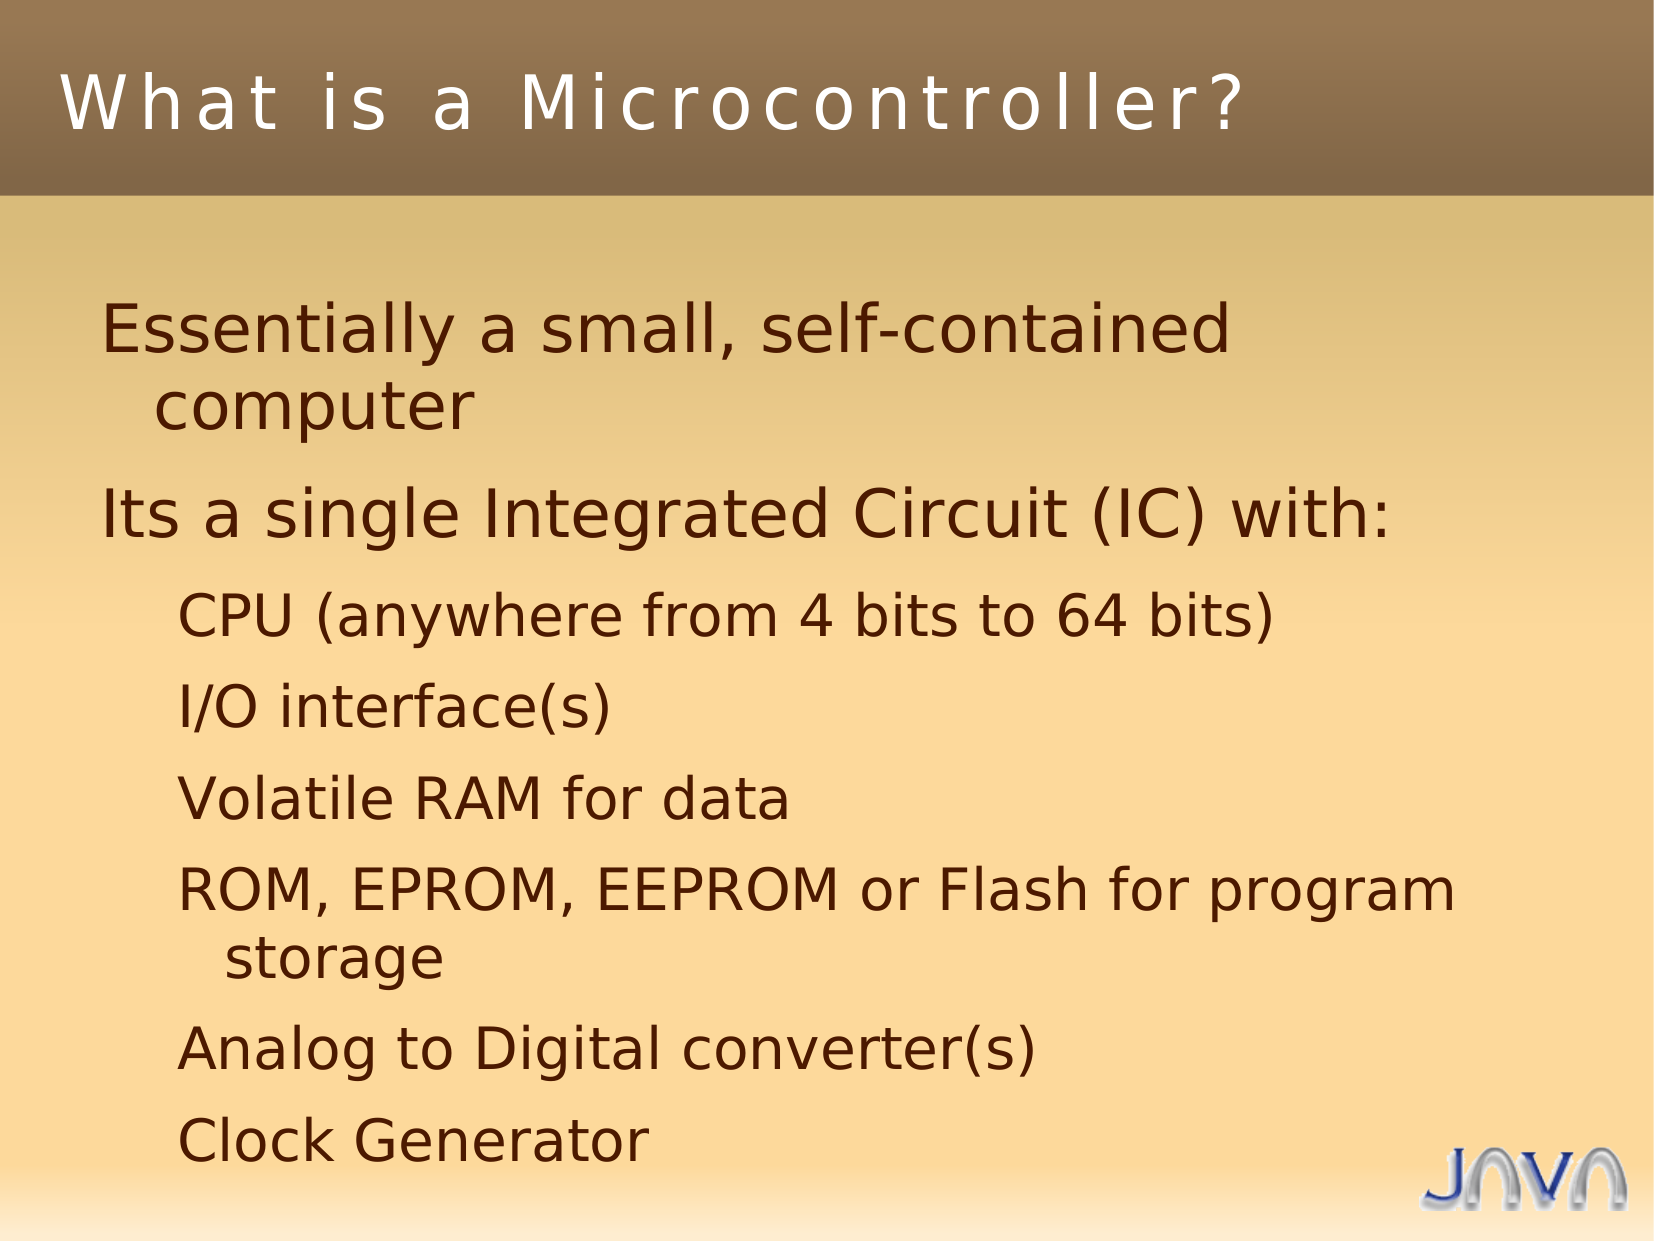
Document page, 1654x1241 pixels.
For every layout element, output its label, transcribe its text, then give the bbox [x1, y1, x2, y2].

picture [0, 0, 1654, 1241]
list Essentially a small, self-contained computer Its a single Integrated Circuit (IC) with: CPU (anywhere from 4 bits to 64 bits) I/O interface(s) Volatile RAM for data ROM, EPROM, EEPROM or Flash for program storage Analog to Digital converter(s) Clock Generator [82, 290, 1571, 1175]
title What is a Microcontroller? [59, 36, 1595, 171]
